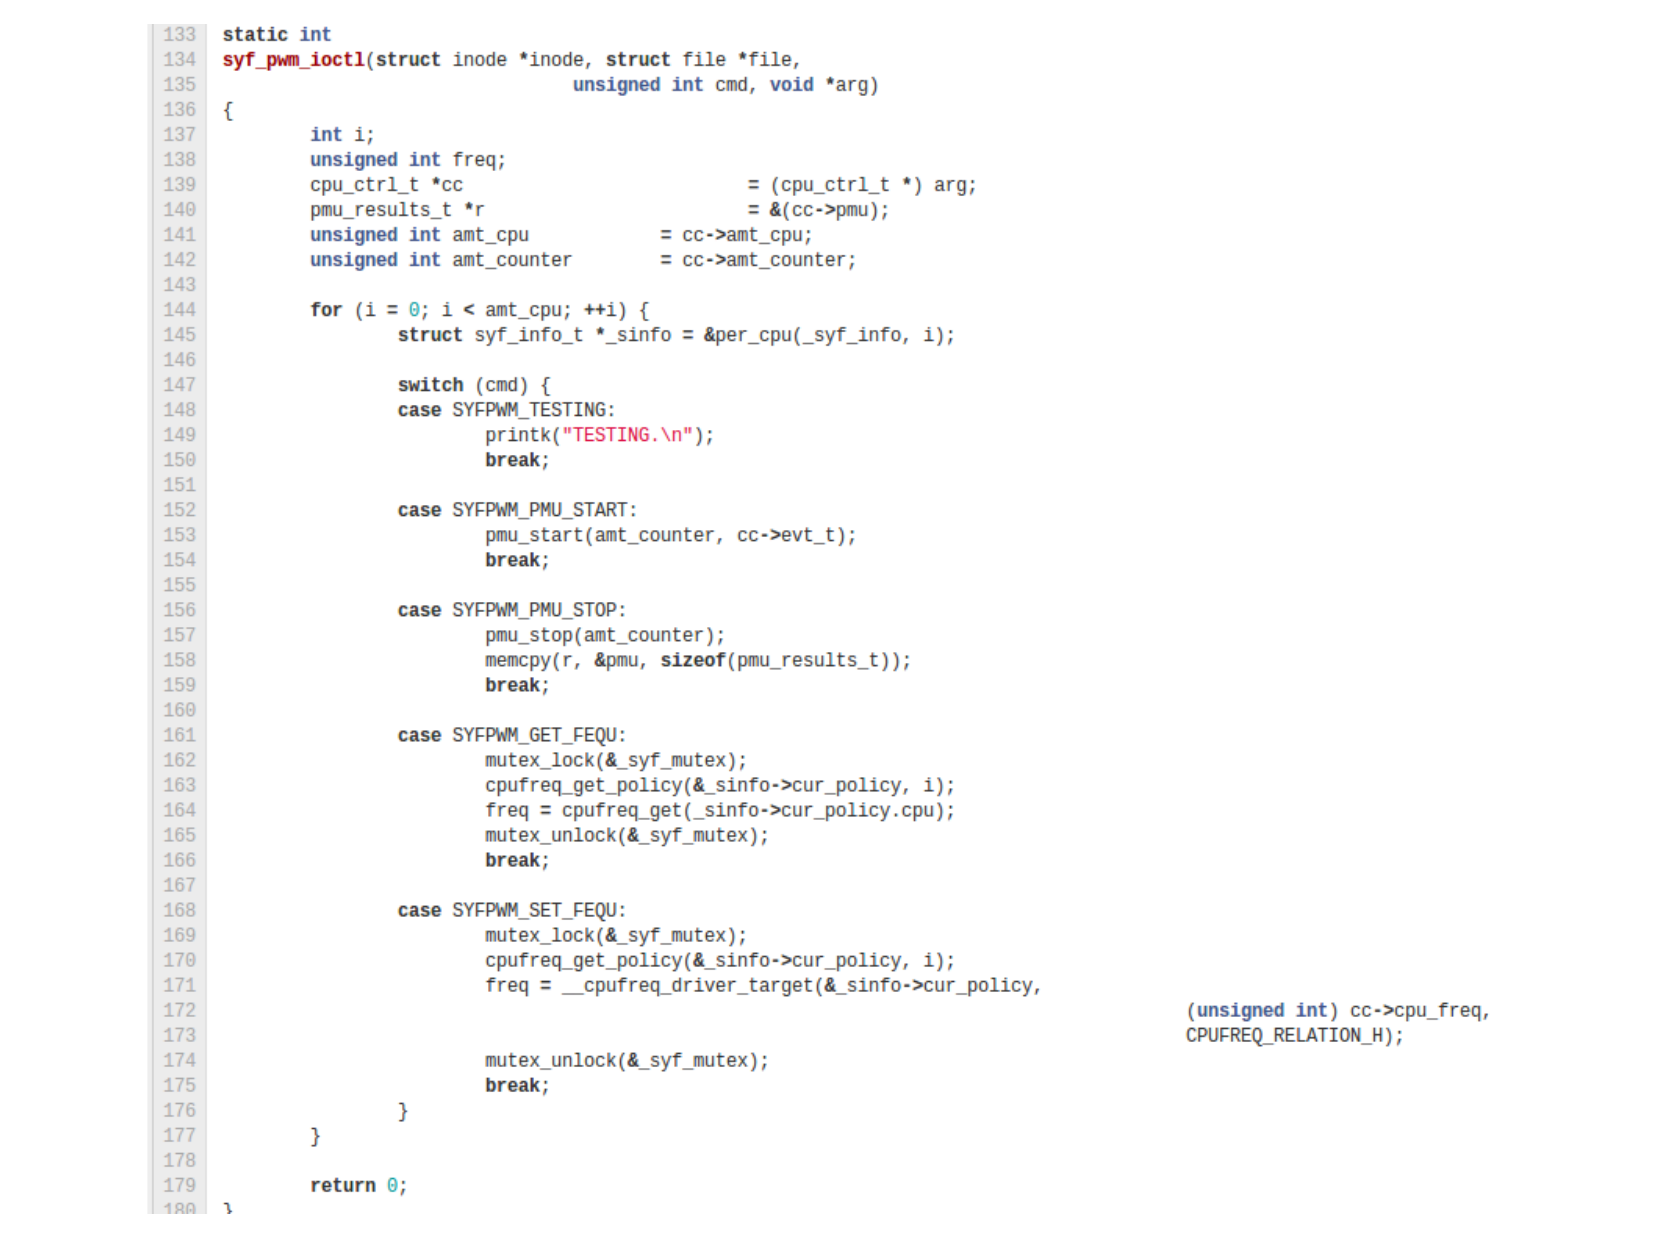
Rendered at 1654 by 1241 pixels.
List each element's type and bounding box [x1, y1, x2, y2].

picture [143, 24, 1513, 1214]
